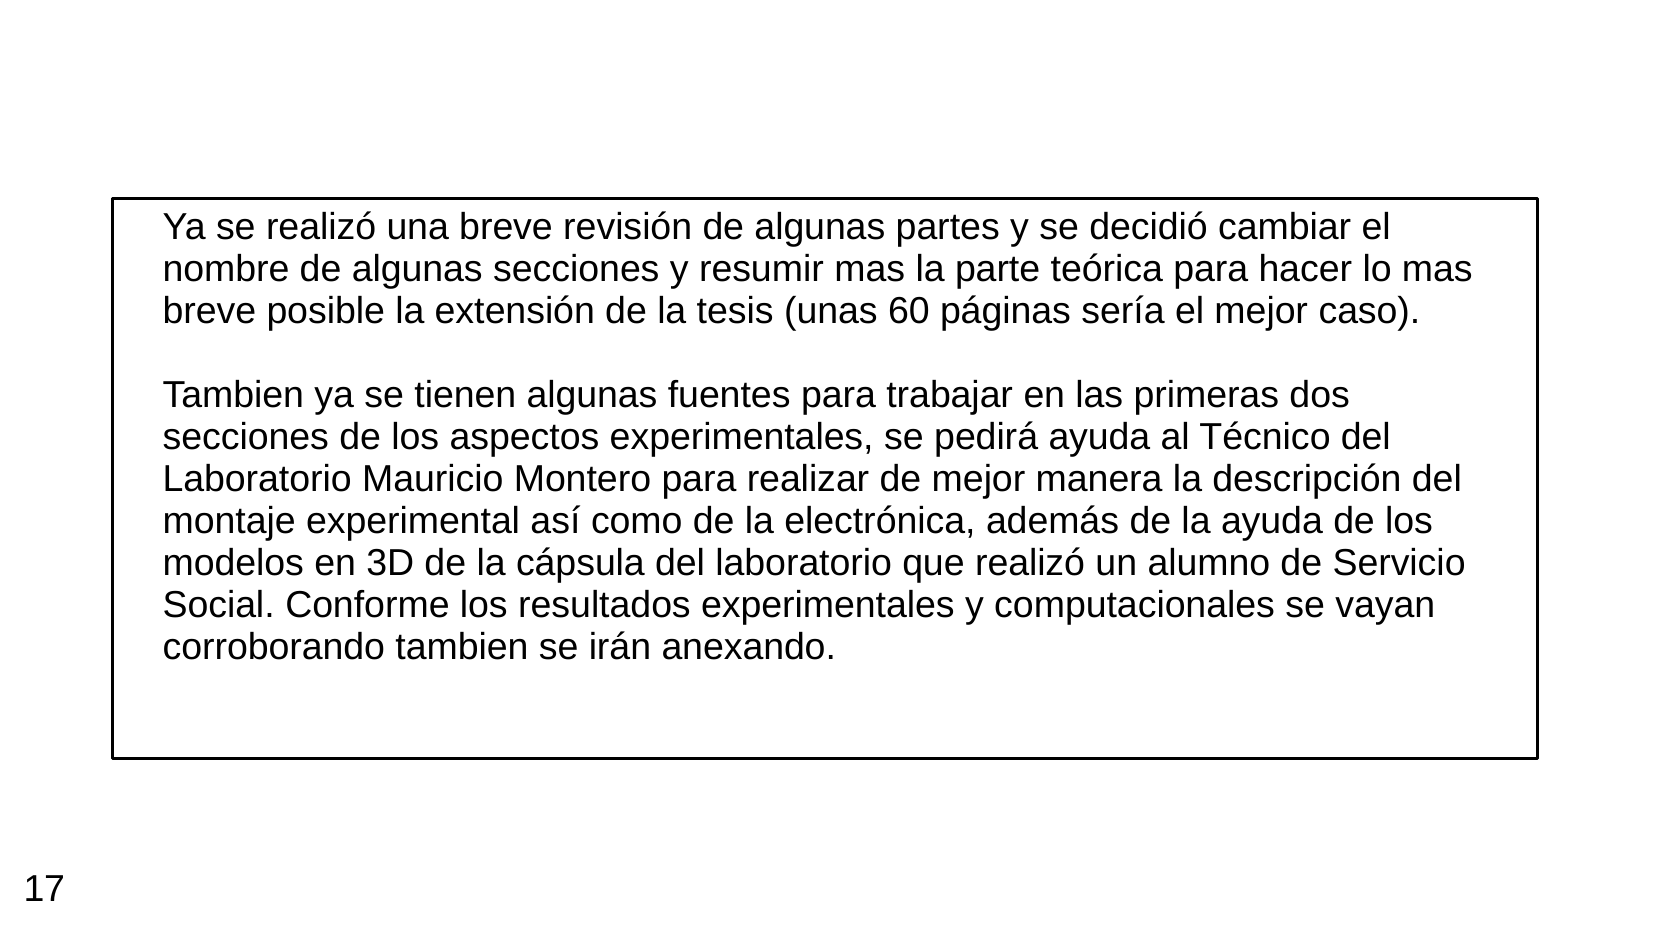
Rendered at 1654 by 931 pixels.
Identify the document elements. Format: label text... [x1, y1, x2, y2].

text_box Ya se realizó una breve revisión de algunas partes y se decidió cambiar el nombre de algunas secciones y resumir mas la parte teórica para hacer lo mas breve posible la extensión de la tesis (unas 60 páginas sería el mejor caso). Tambien ya se tienen algunas fuentes para trabajar en las primeras dos secciones de los aspectos experimentales, se pedirá ayuda al Técnico del Laboratorio Mauricio Montero para realizar de mejor manera la descripción del montaje experimental así como de la electrónica, además de la ayuda de los modelos en 3D de la cápsula del laboratorio que realizó un alumno de Servicio Social. Conforme los resultados experimentales y computacionales se vayan corroborando tambien se irán anexando. [112, 198, 1538, 759]
text_box <number> [8, 860, 638, 931]
